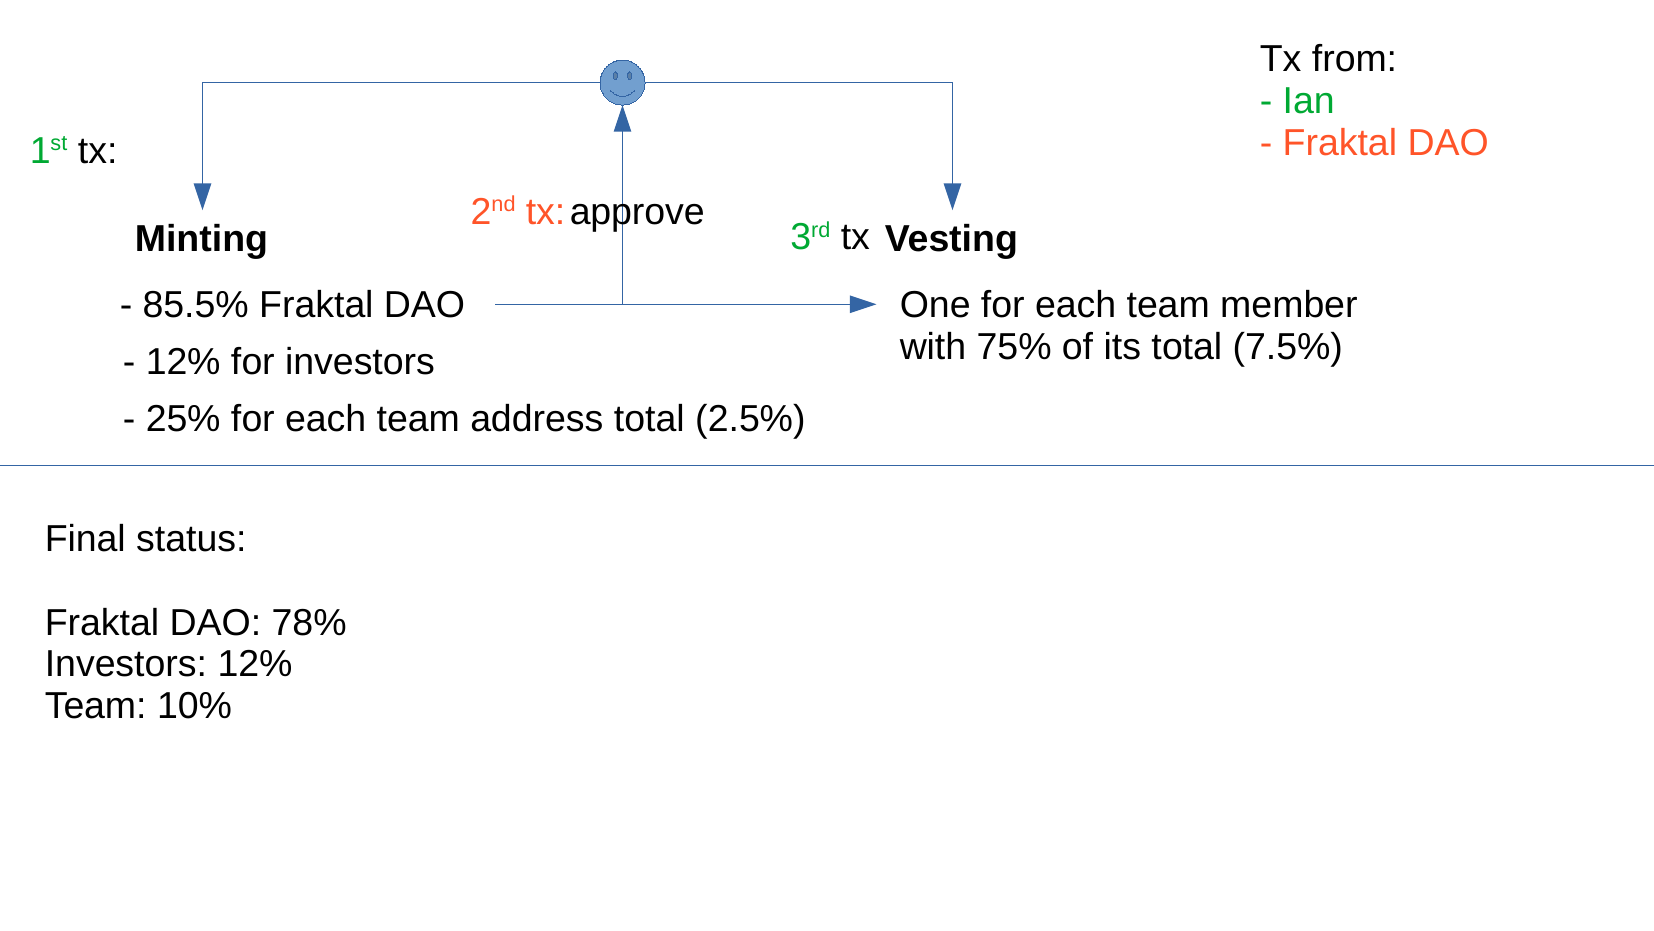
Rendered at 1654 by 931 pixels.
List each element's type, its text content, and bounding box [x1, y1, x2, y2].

text_box 2nd tx: [455, 183, 581, 242]
text_box Final status: Fraktal DAO: 78% Investors: 12% Team: 10% [30, 509, 362, 735]
text_box Vesting [886, 210, 1036, 267]
text_box 3rd tx [775, 208, 886, 267]
text_box - 12% for investors [108, 332, 451, 390]
text_box - 25% for each team address total (2.5%) [108, 390, 821, 447]
text_box Tx from: - Ian - Fraktal DAO [1245, 30, 1591, 171]
text_box Minting [120, 210, 286, 267]
text_box - 85.5% Fraktal DAO [105, 275, 496, 333]
text_box [600, 60, 646, 106]
text_box 1st tx: [15, 121, 133, 181]
text_box One for each team member with 75% of its total (7.5%) [885, 276, 1373, 376]
text_box approve [581, 183, 720, 241]
